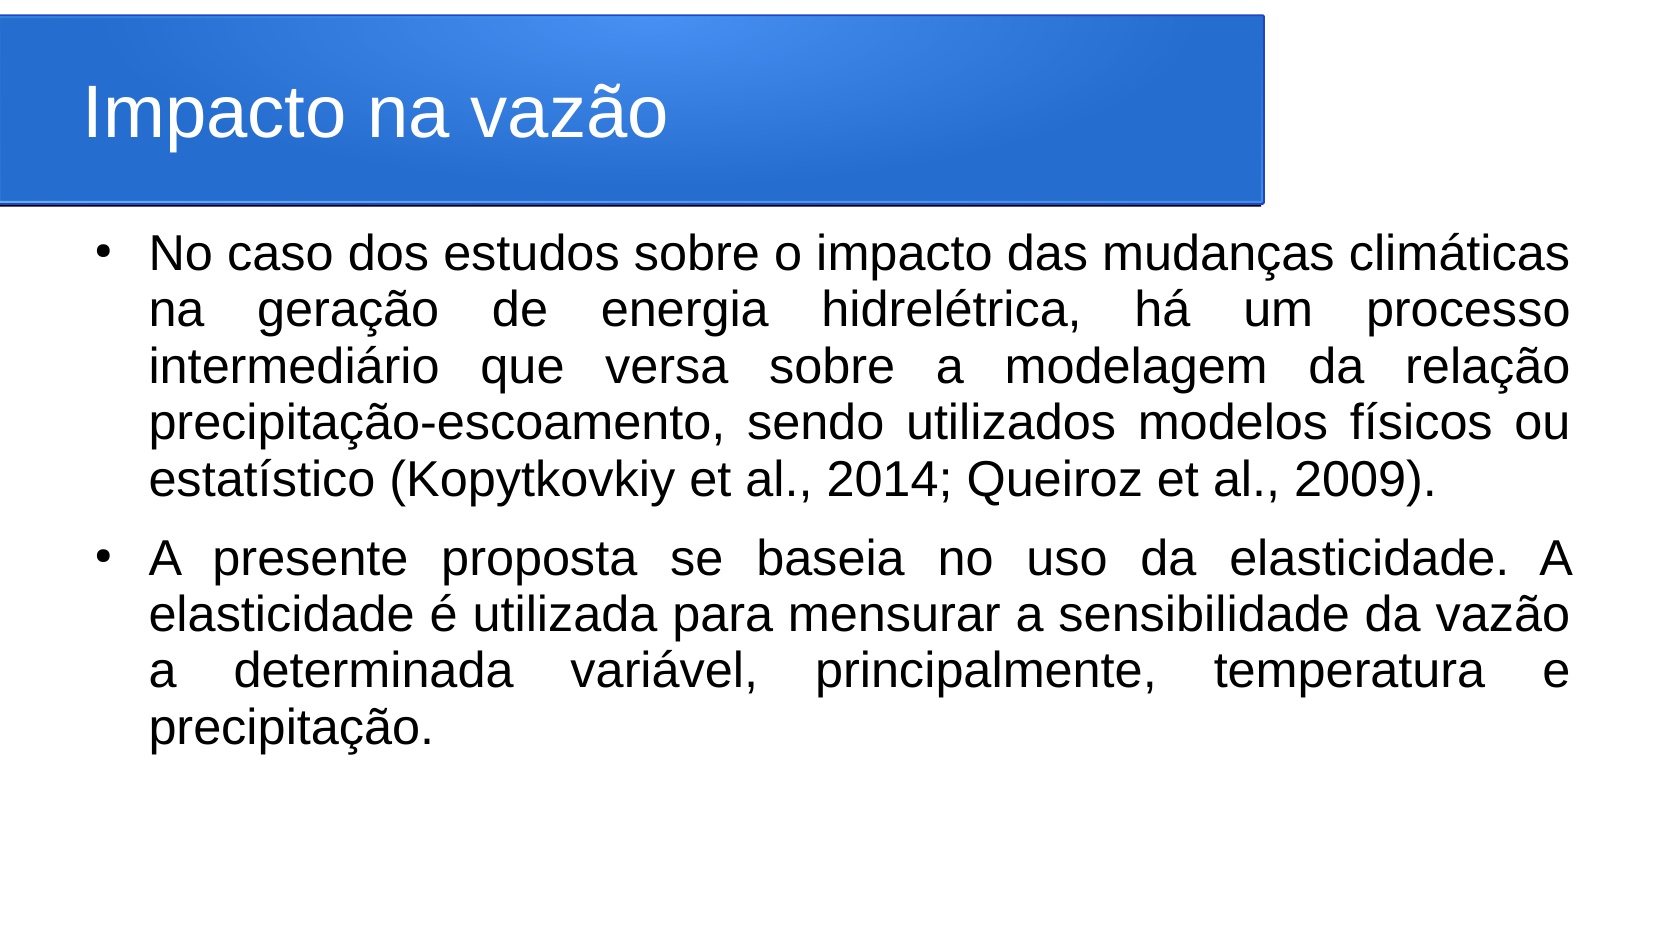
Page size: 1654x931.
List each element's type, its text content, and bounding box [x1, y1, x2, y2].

list No caso dos estudos sobre o impacto das mudanças climáticas na geração de energia hidrelétrica, há um processo intermediário que versa sobre a modelagem da relação precipitação-escoamento, sendo utilizados modelos físicos ou estatístico (Kopytkovkiy et al., 2014; Queiroz et al., 2009). A presente proposta se baseia no uso da elasticidade. A elasticidade é utilizada para mensurar a sensibilidade da vazão a determinada variável, principalmente, temperatura e precipitação. [82, 224, 1571, 764]
title Impacto na vazão [82, 35, 1235, 189]
